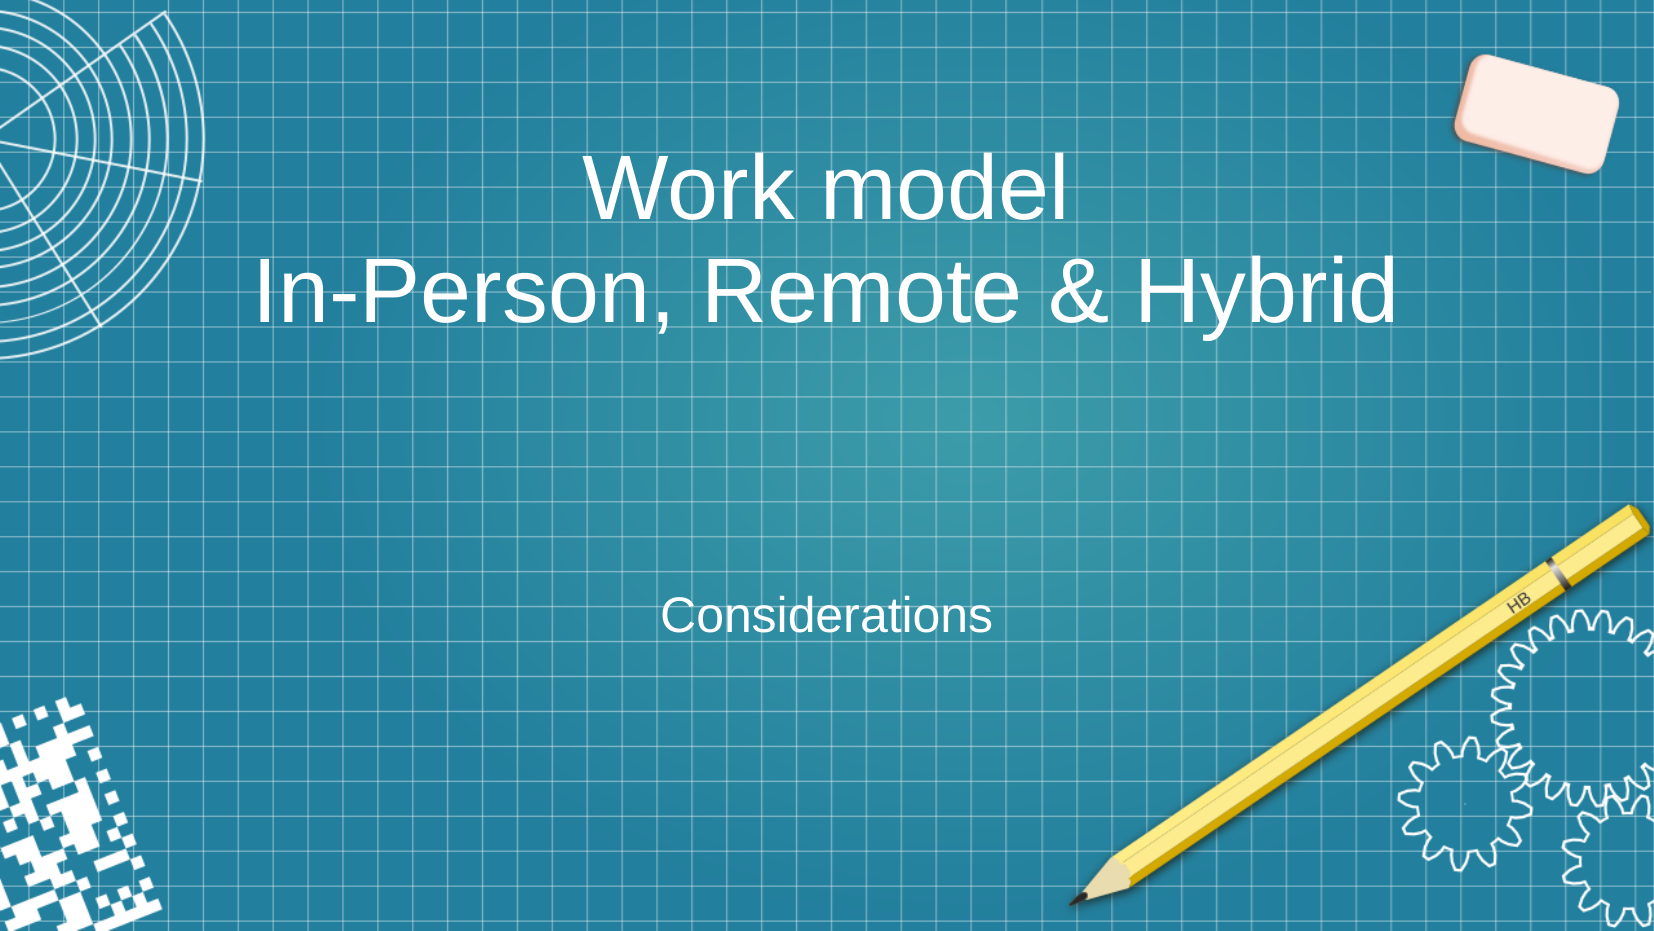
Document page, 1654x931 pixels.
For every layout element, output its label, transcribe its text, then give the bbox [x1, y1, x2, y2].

title Work model In-Person, Remote & Hybrid [82, 132, 1571, 346]
subtitle Considerations [82, 389, 1571, 842]
picture [0, 0, 1654, 931]
